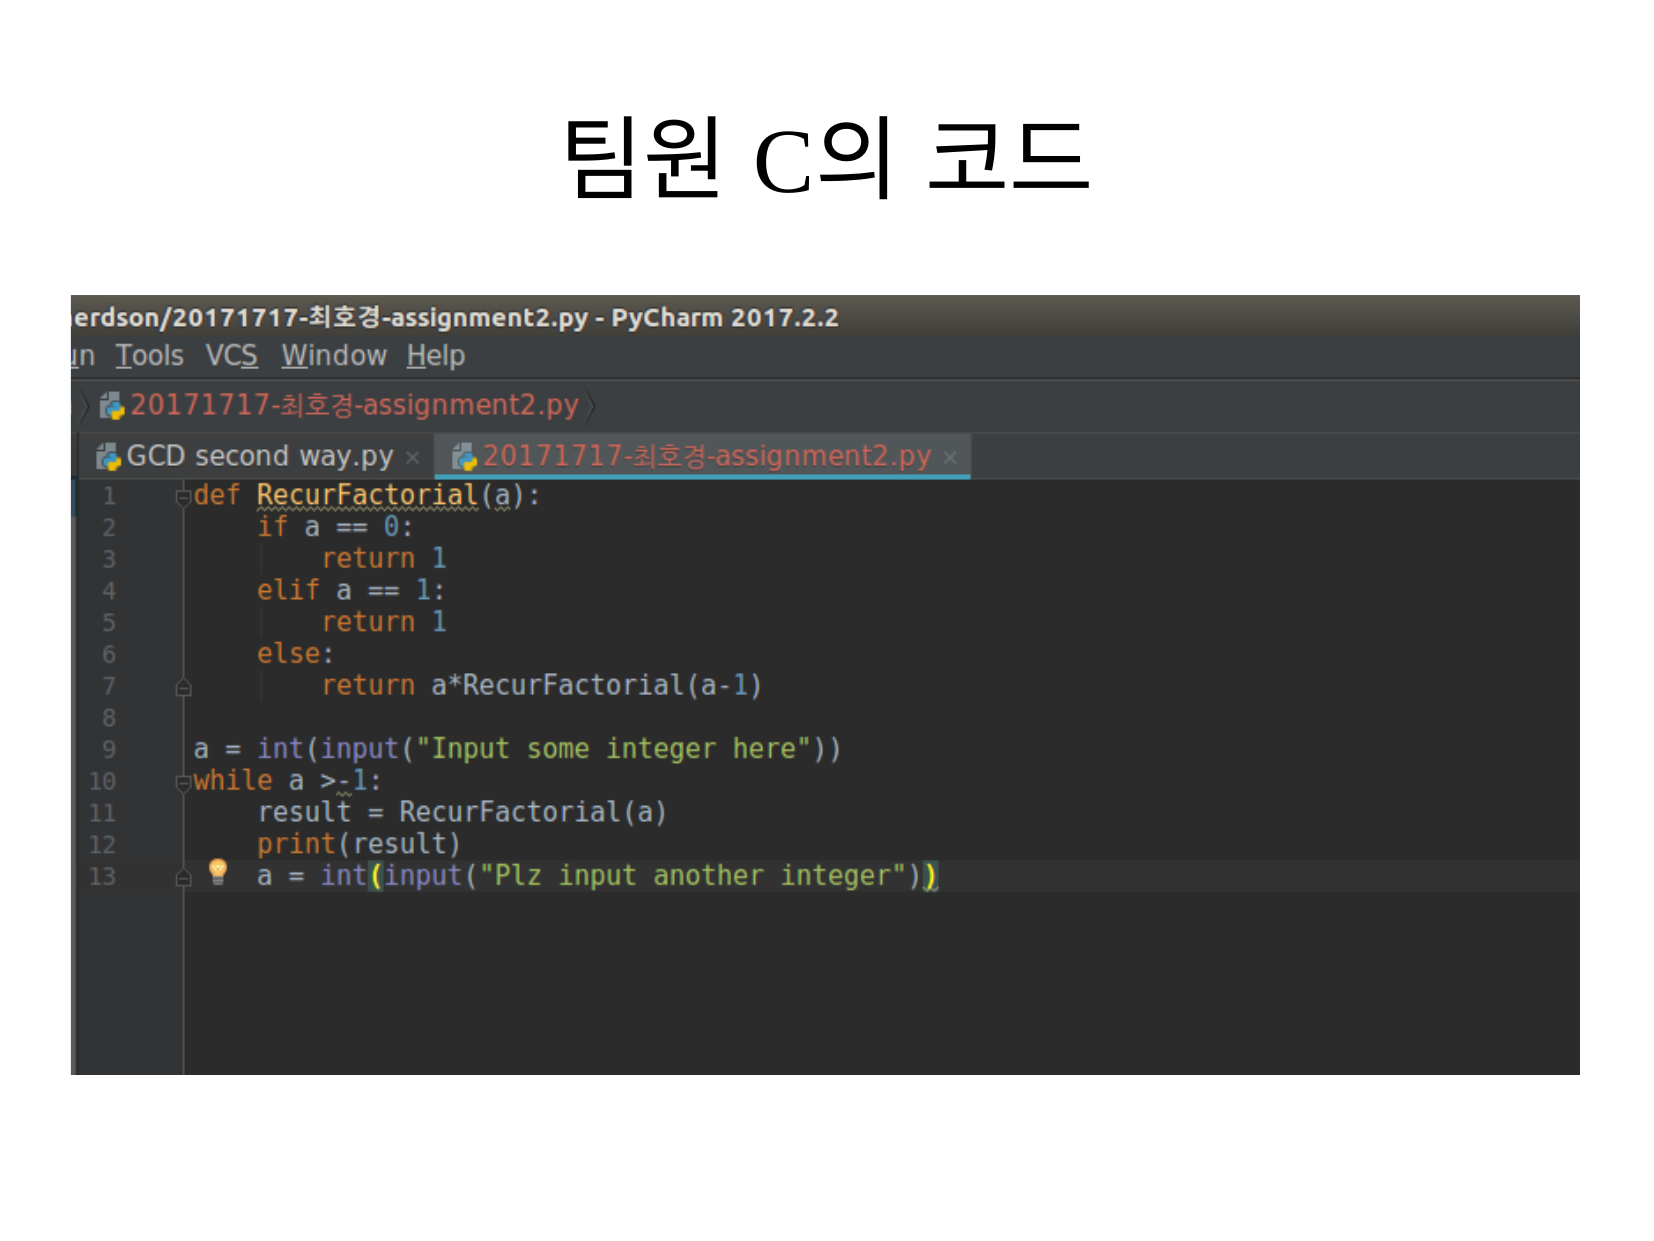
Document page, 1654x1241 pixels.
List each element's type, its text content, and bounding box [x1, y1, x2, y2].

title 팀원 C의 코드 [82, 49, 1571, 257]
picture [70, 295, 1580, 1075]
